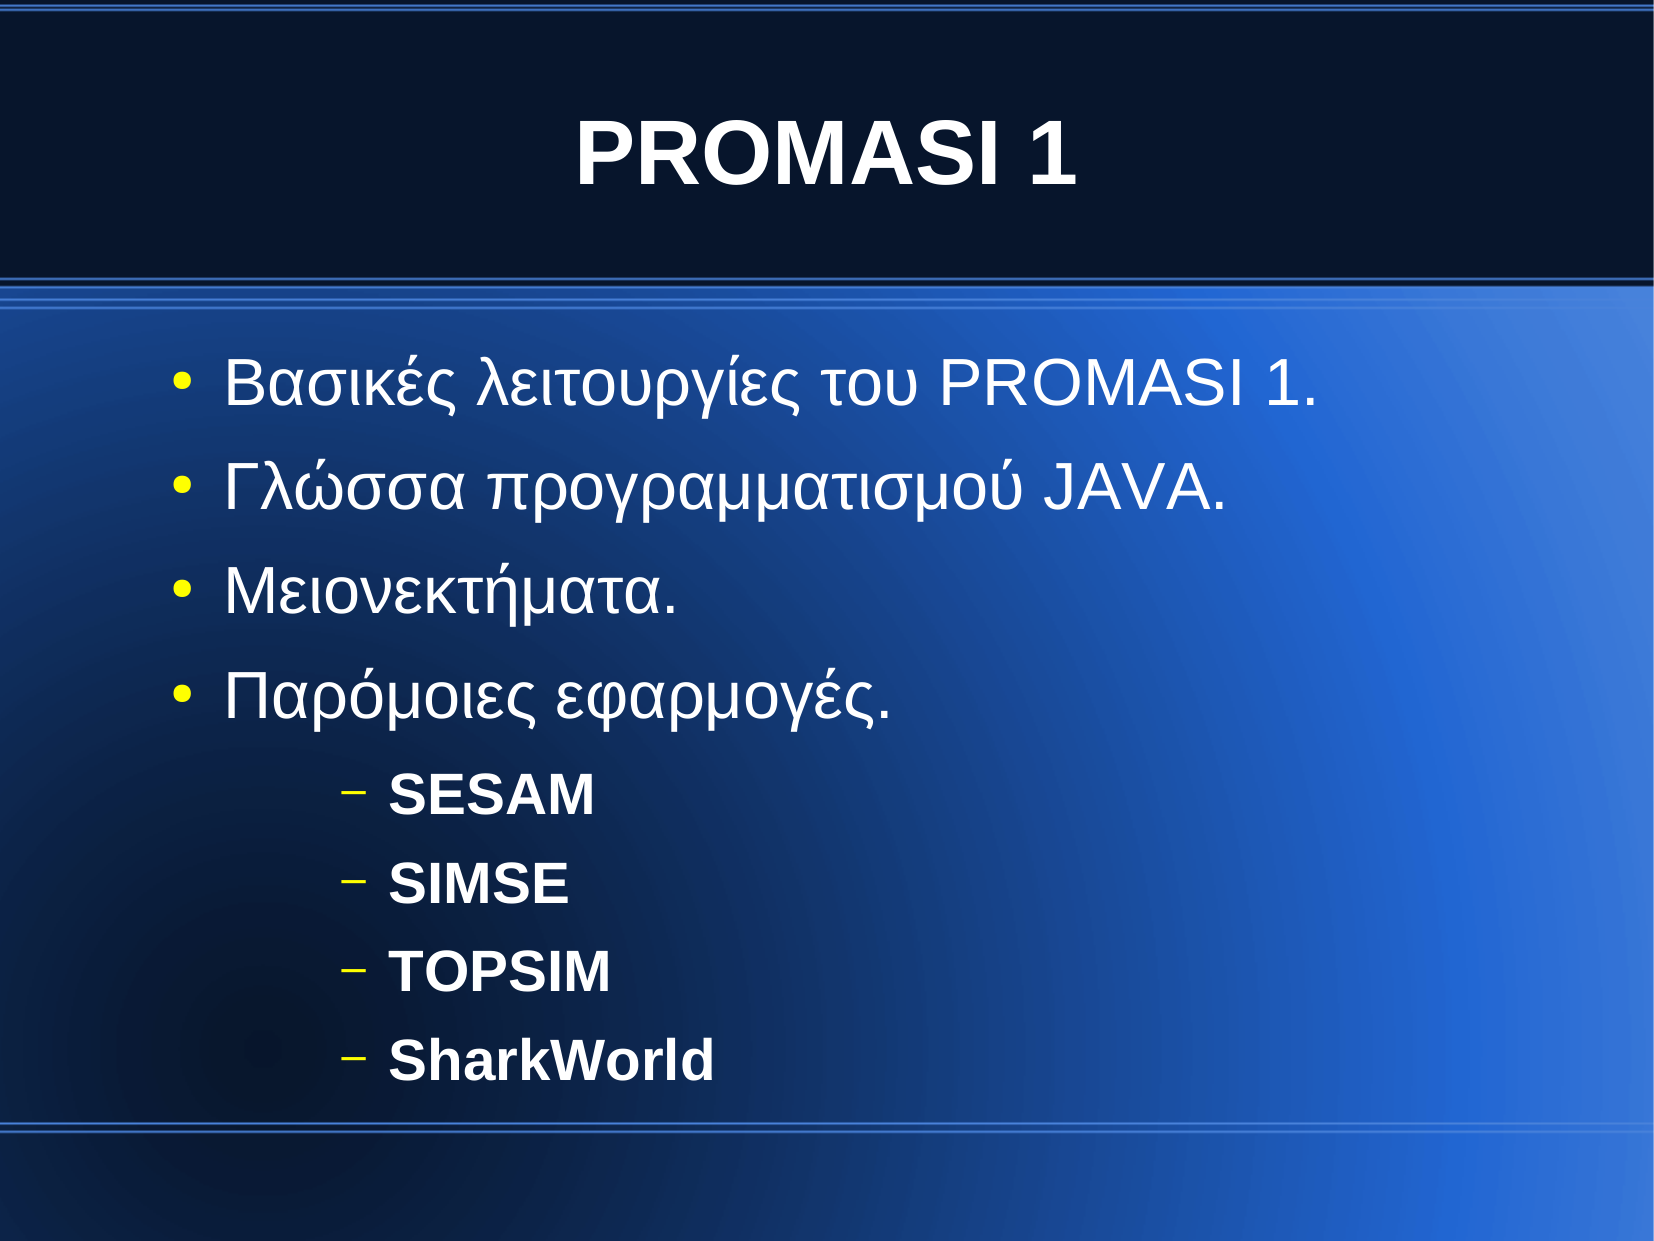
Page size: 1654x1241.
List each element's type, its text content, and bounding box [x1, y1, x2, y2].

title PROMASI 1 [82, 49, 1571, 257]
list Βασικές λειτουργίες του PROMASI 1. Γλώσσα προγραμματισμού JAVA. Μειονεκτήματα. Παρόμοιες εφαρμογές. SESAM SIMSE TOPSIM SharkWorld [152, 344, 1534, 1127]
picture [0, 0, 1654, 1241]
